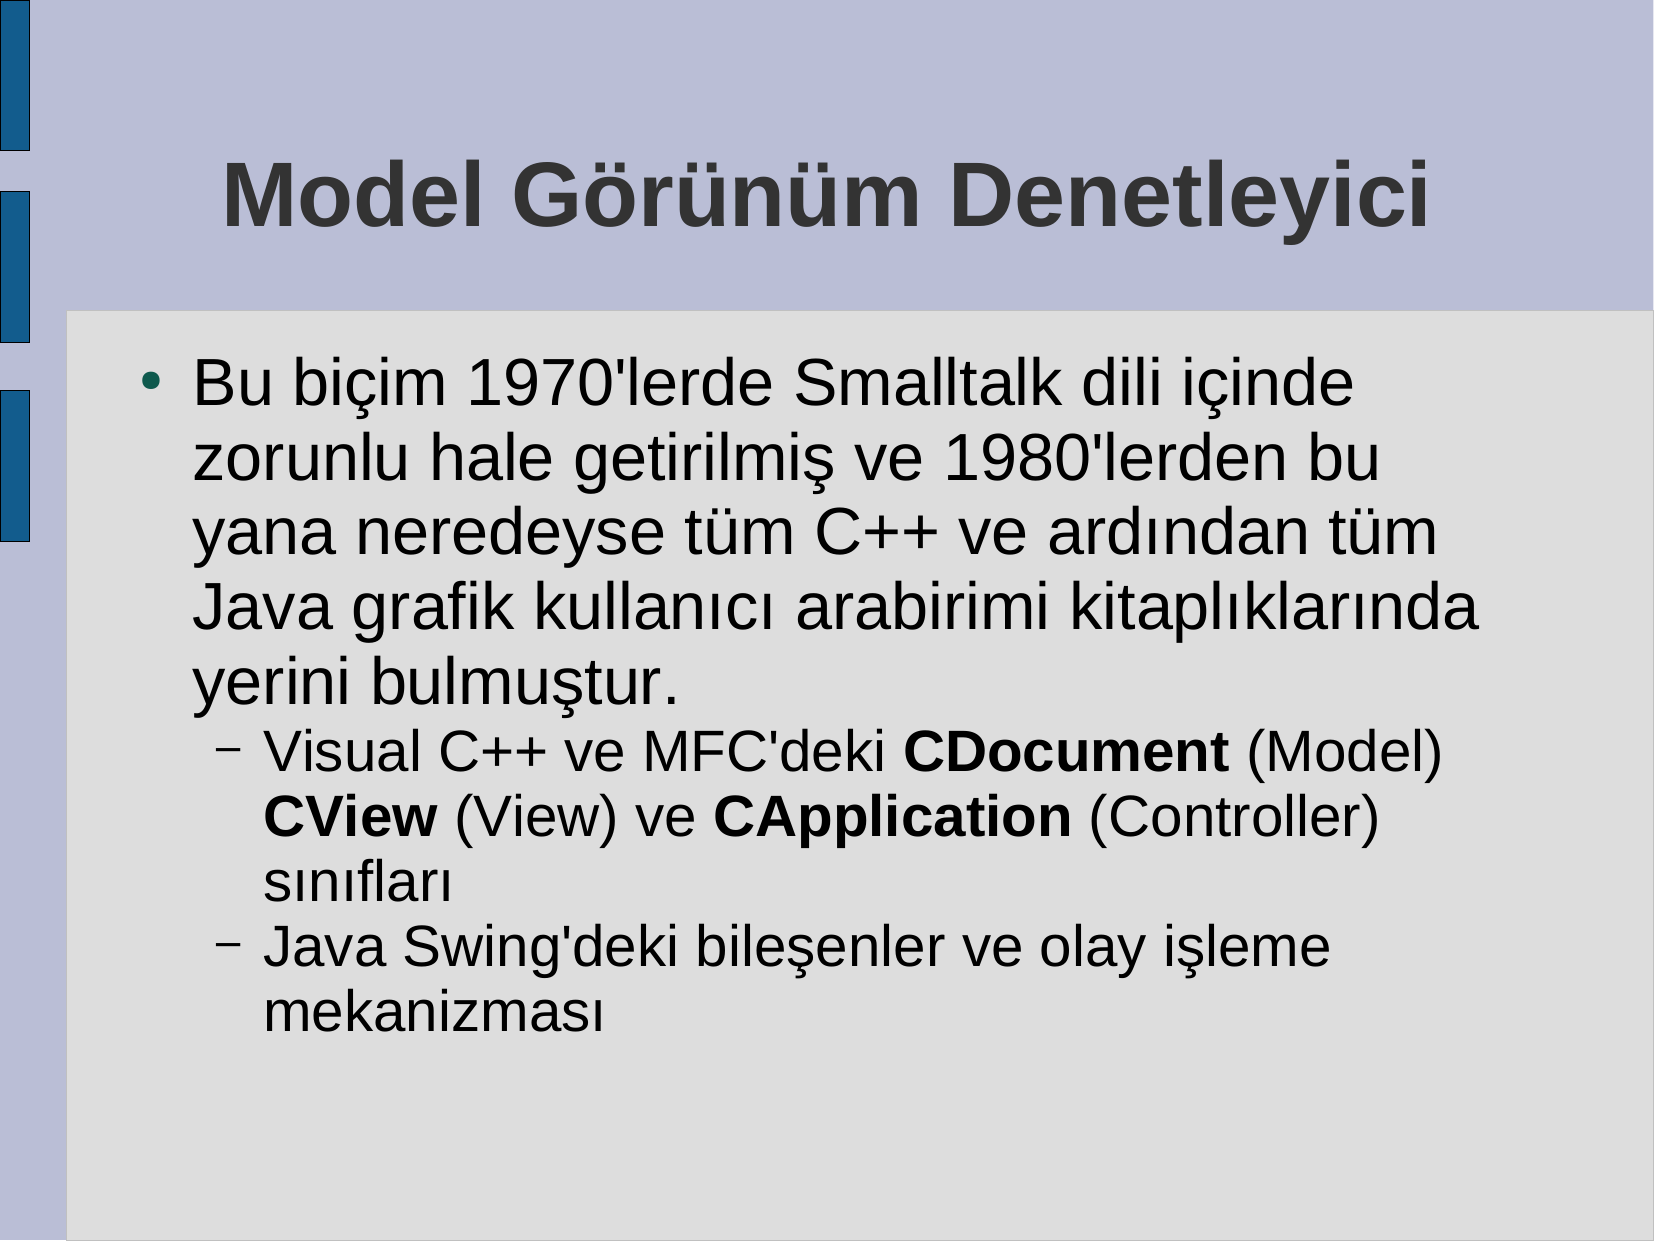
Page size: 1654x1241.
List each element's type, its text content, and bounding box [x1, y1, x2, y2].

list Bu biçim 1970'lerde Smalltalk dili içinde zorunlu hale getirilmiş ve 1980'lerden bu yana neredeyse tüm C++ ve ardından tüm Java grafik kullanıcı arabirimi kitaplıklarında yerini bulmuştur. Visual C++ ve MFC'deki CDocument (Model) CView (View) ve CApplication (Controller) sınıfları Java Swing'deki bileşenler ve olay işleme mekanizması [121, 344, 1534, 1127]
title Model Görünüm Denetleyici [121, 91, 1534, 299]
